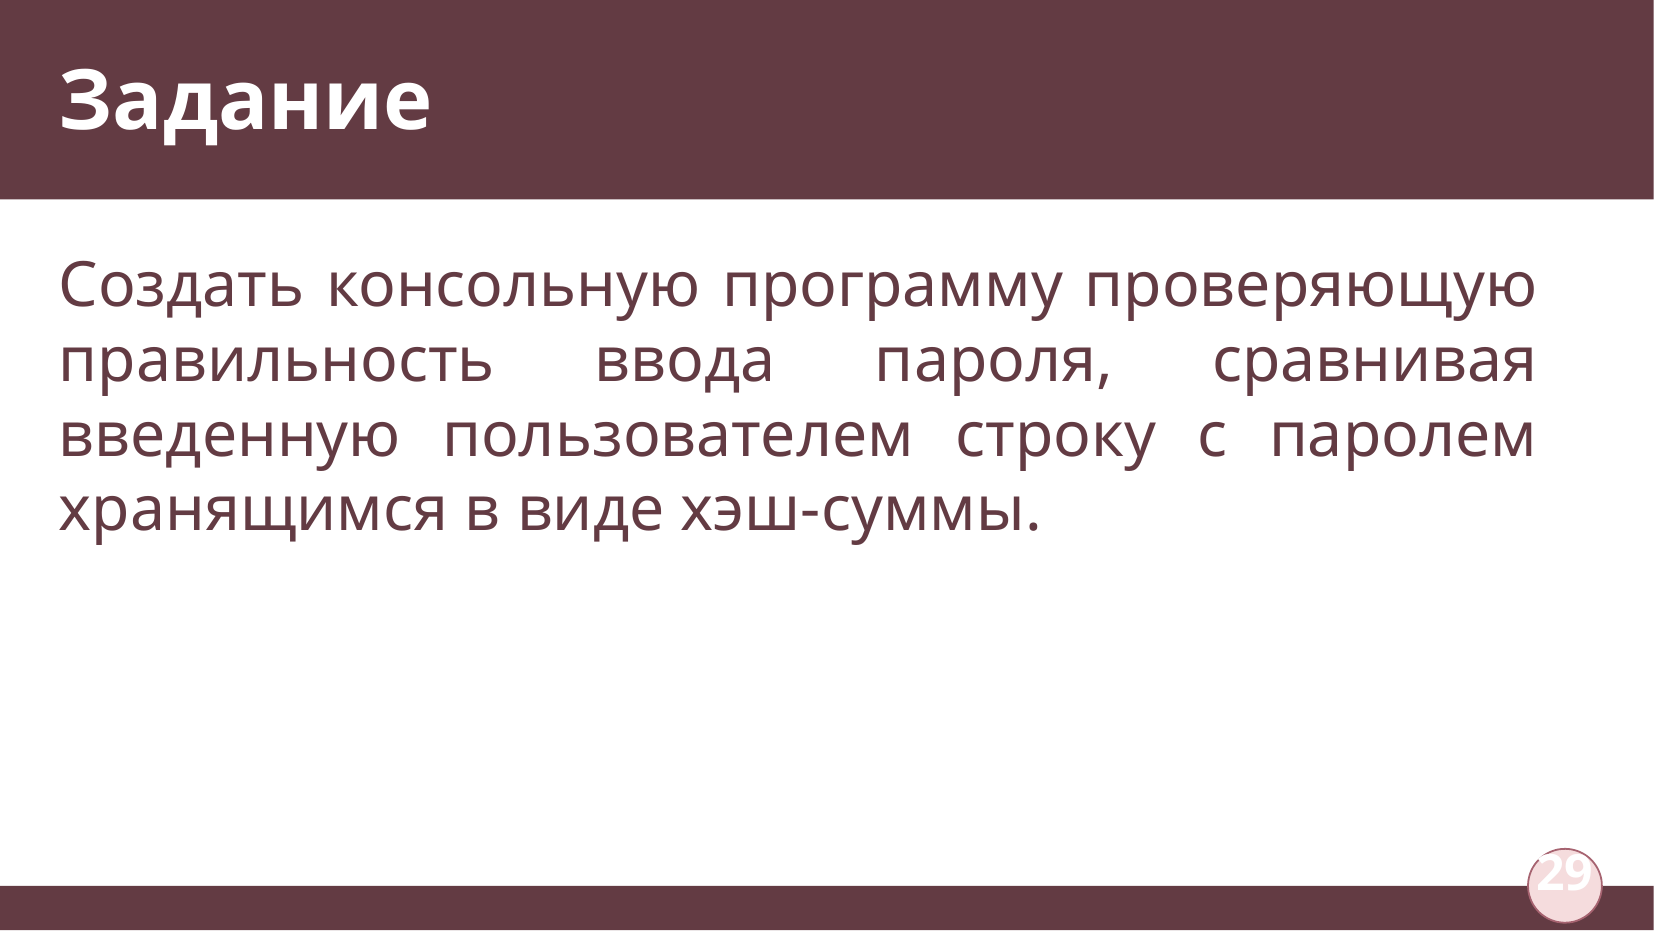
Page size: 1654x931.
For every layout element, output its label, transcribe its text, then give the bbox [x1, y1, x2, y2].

list Создать консольную программу проверяющую правильность ввода пароля, сравнивая введенную пользователем строку с паролем хранящимся в виде хэш-суммы. [59, 243, 1595, 769]
title Задание [59, 37, 1595, 155]
